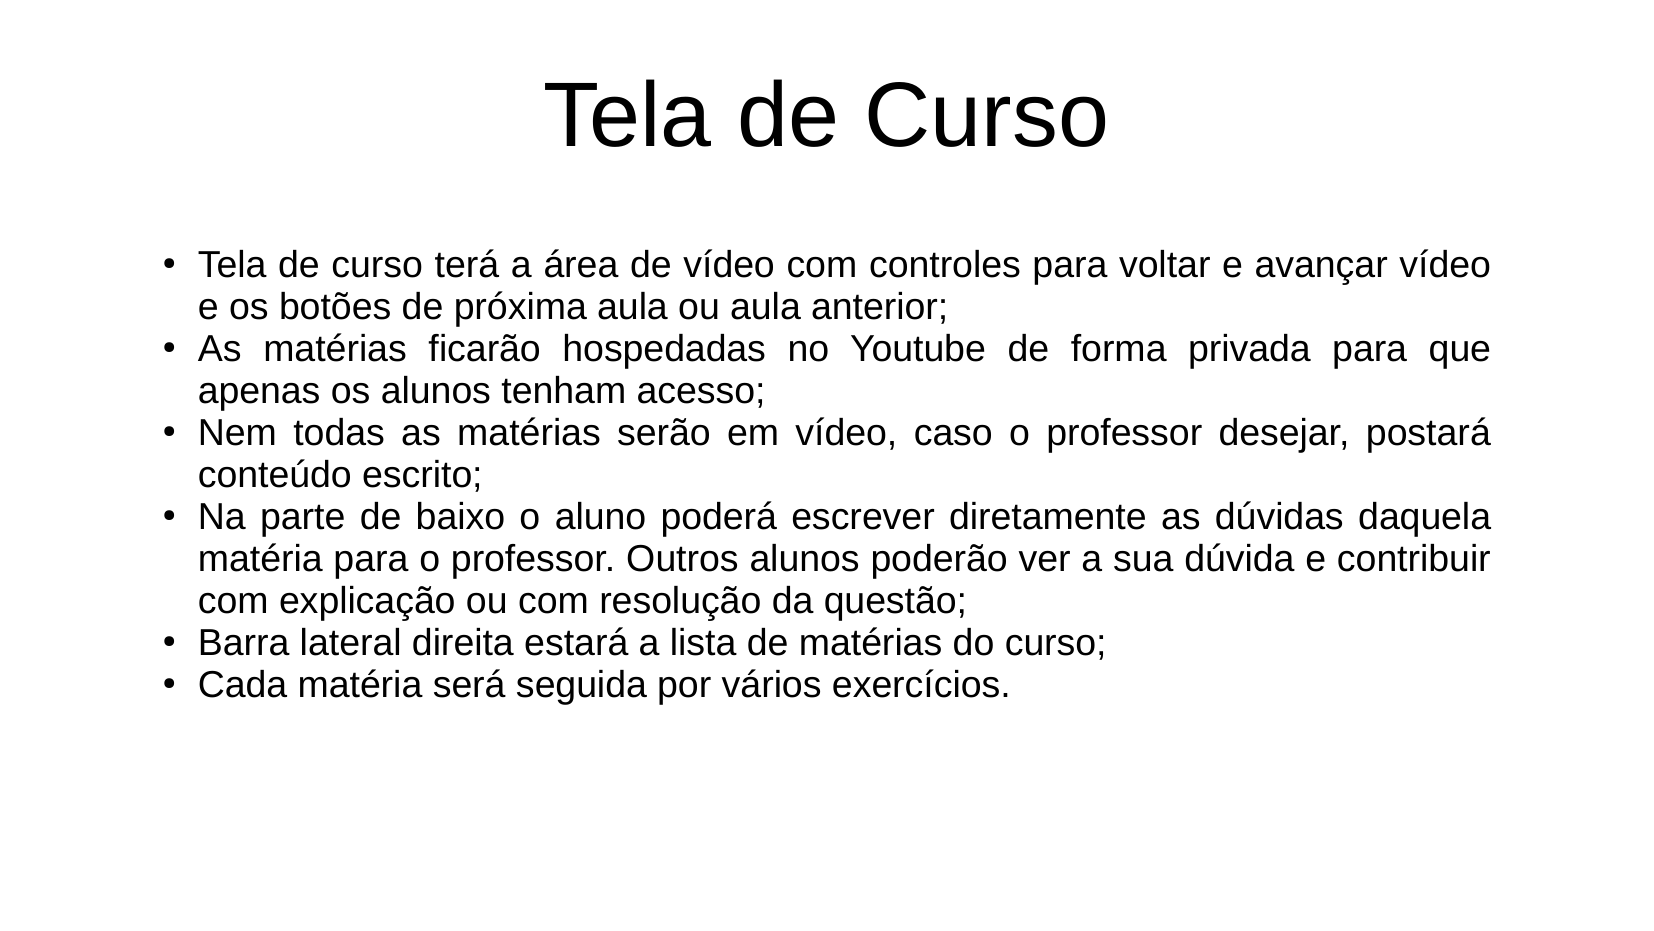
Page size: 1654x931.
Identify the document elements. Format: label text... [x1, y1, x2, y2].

text_box Tela de curso terá a área de vídeo com controles para voltar e avançar vídeo e os botões de próxima aula ou aula anterior; As matérias ficarão hospedadas no Youtube de forma privada para que apenas os alunos tenham acesso; Nem todas as matérias serão em vídeo, caso o professor desejar, postará conteúdo escrito; Na parte de baixo o aluno poderá escrever diretamente as dúvidas daquela matéria para o professor. Outros alunos poderão ver a sua dúvida e contribuir com explicação ou com resolução da questão; Barra lateral direita estará a lista de matérias do curso; Cada matéria será seguida por vários exercícios. [147, 236, 1506, 713]
title Tela de Curso [82, 37, 1571, 193]
